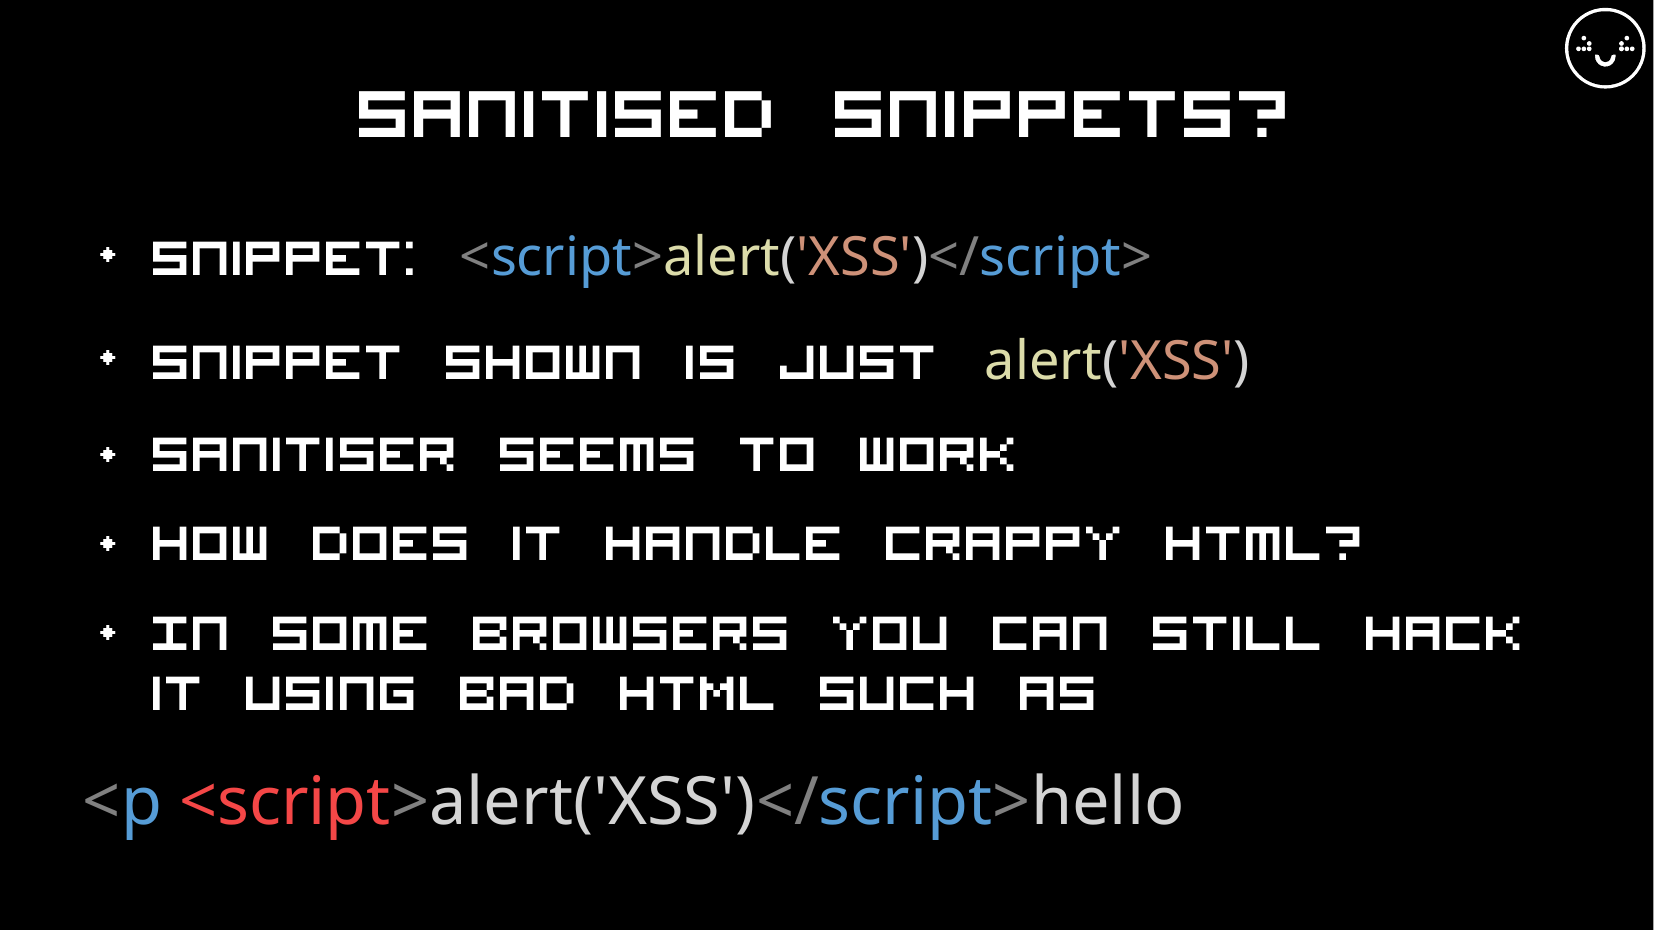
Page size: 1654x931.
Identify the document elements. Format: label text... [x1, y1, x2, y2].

title Sanitised snippets? [82, 37, 1571, 193]
list Snippet: <script>alert('XSS')</script> Snippet shown is just alert('XSS') Sanitiser seems to work How does it handle crappy html? In some browsers you can still hack it using bad HTML such as <p <script>alert('XSS')</script>hello [82, 217, 1625, 857]
